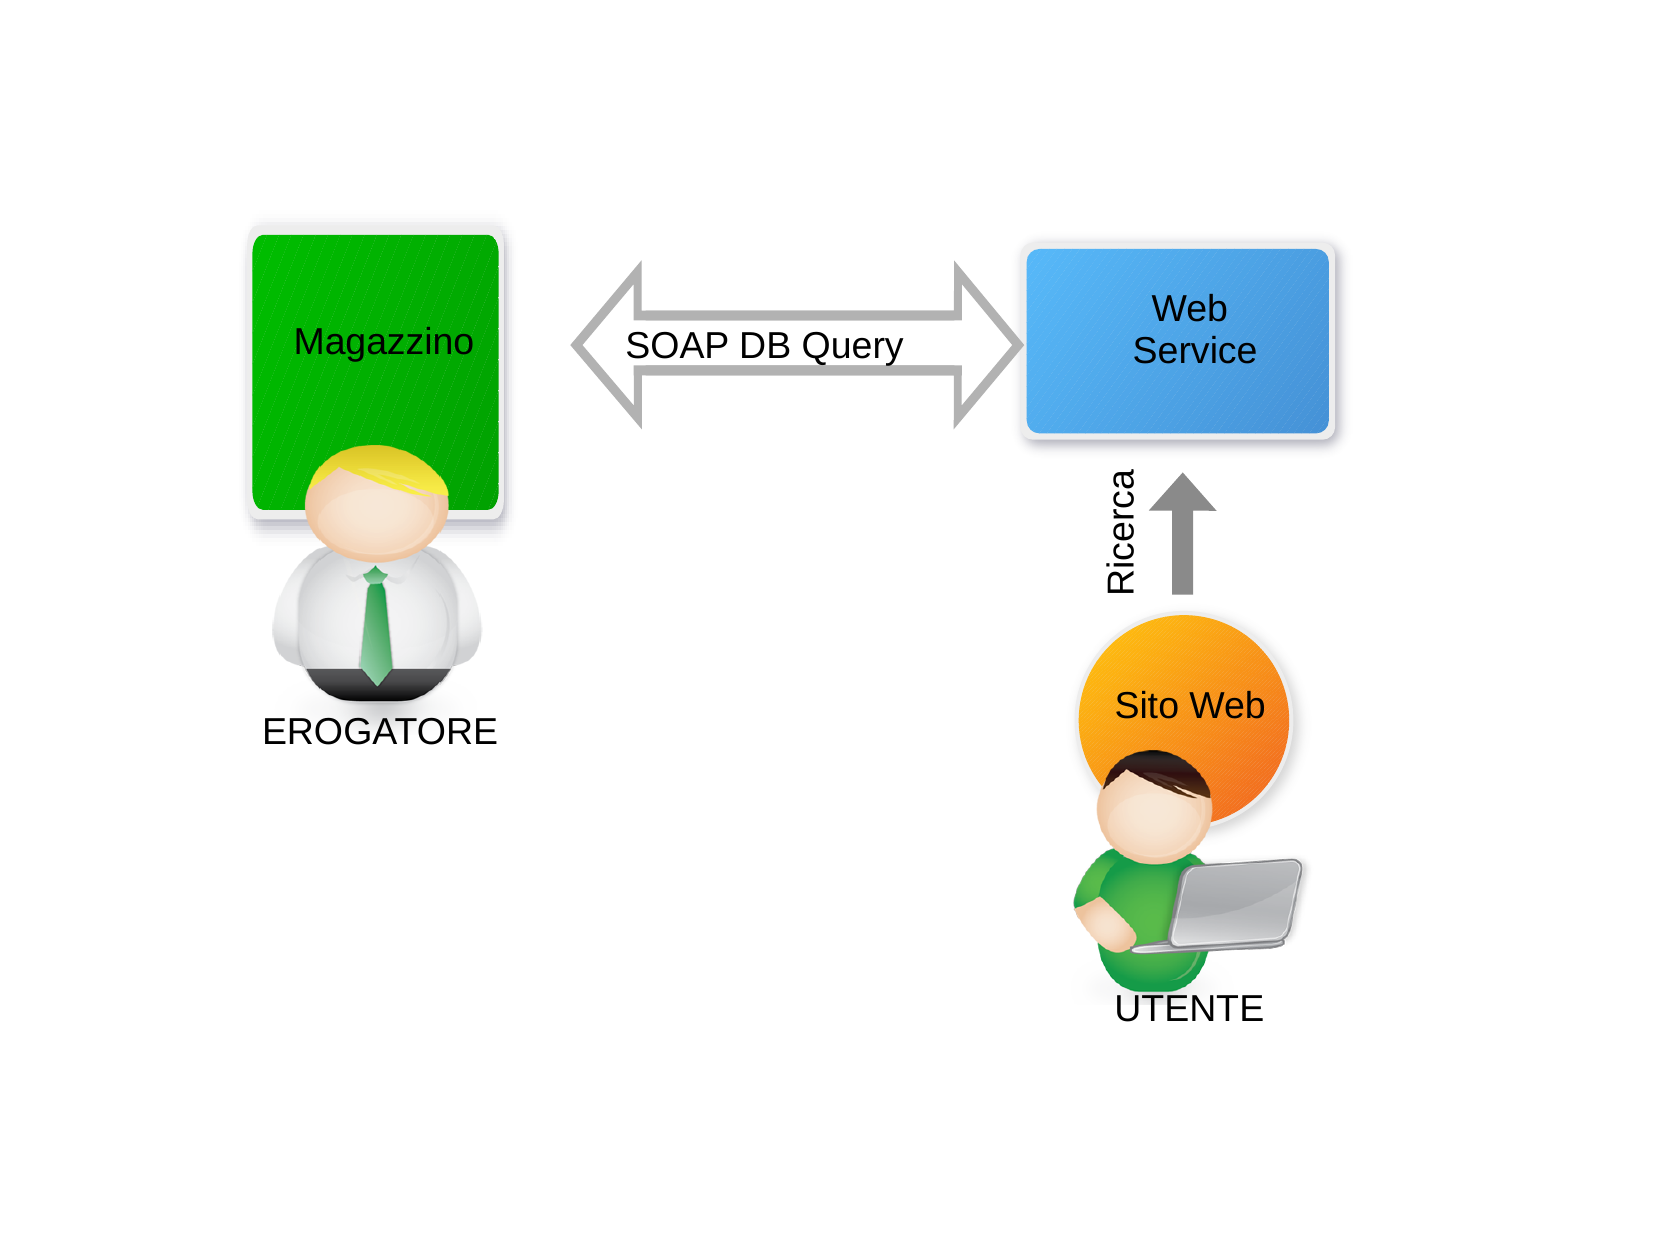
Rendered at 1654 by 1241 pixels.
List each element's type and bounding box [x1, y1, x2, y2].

picture [236, 200, 532, 736]
picture [566, 228, 1371, 595]
picture [1062, 602, 1318, 1006]
